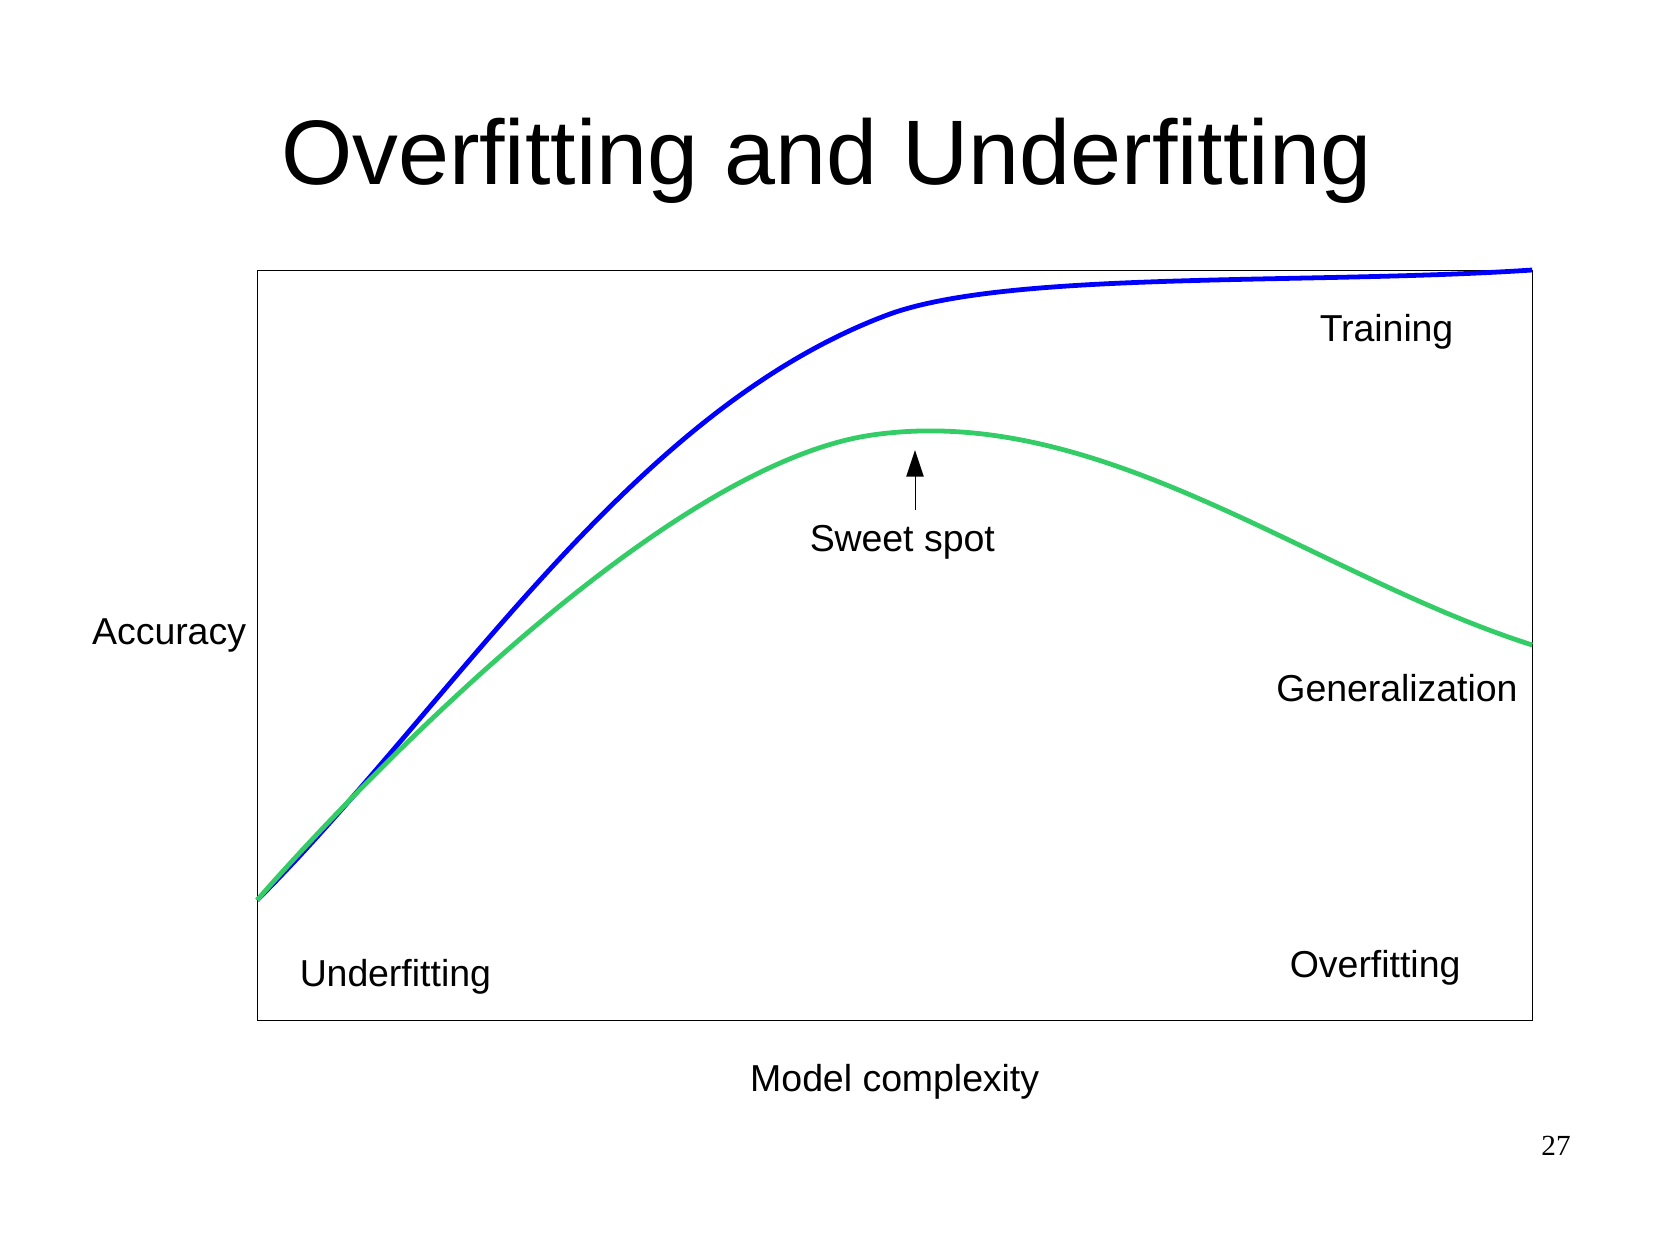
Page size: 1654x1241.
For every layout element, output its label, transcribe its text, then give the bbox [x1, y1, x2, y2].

text_box Generalization [1261, 660, 1533, 717]
text_box Accuracy [77, 603, 393, 661]
text_box Model complexity [647, 1050, 1143, 1107]
title Overfitting and Underfitting [82, 49, 1571, 257]
text_box Training [1305, 300, 1516, 357]
text_box Sweet spot [795, 510, 1066, 567]
text_box Underfitting [285, 945, 506, 1002]
text_box Overfitting [1275, 935, 1501, 1011]
